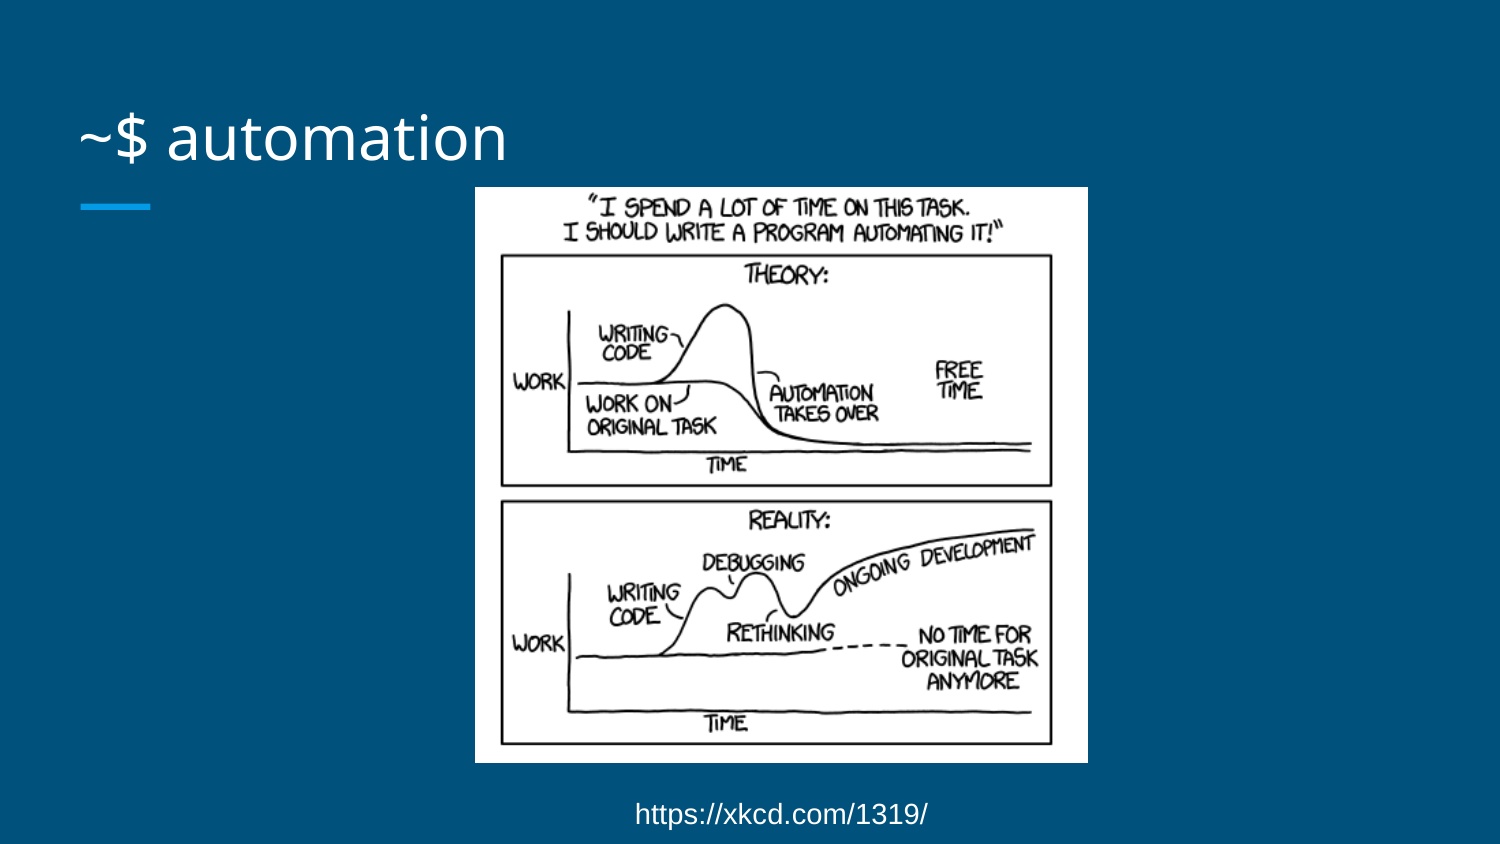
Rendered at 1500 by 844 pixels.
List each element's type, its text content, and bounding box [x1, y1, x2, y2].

picture [476, 188, 1087, 762]
title ~$ automation [63, 75, 1437, 188]
text_box https://xkcd.com/1319/ [475, 780, 1088, 813]
